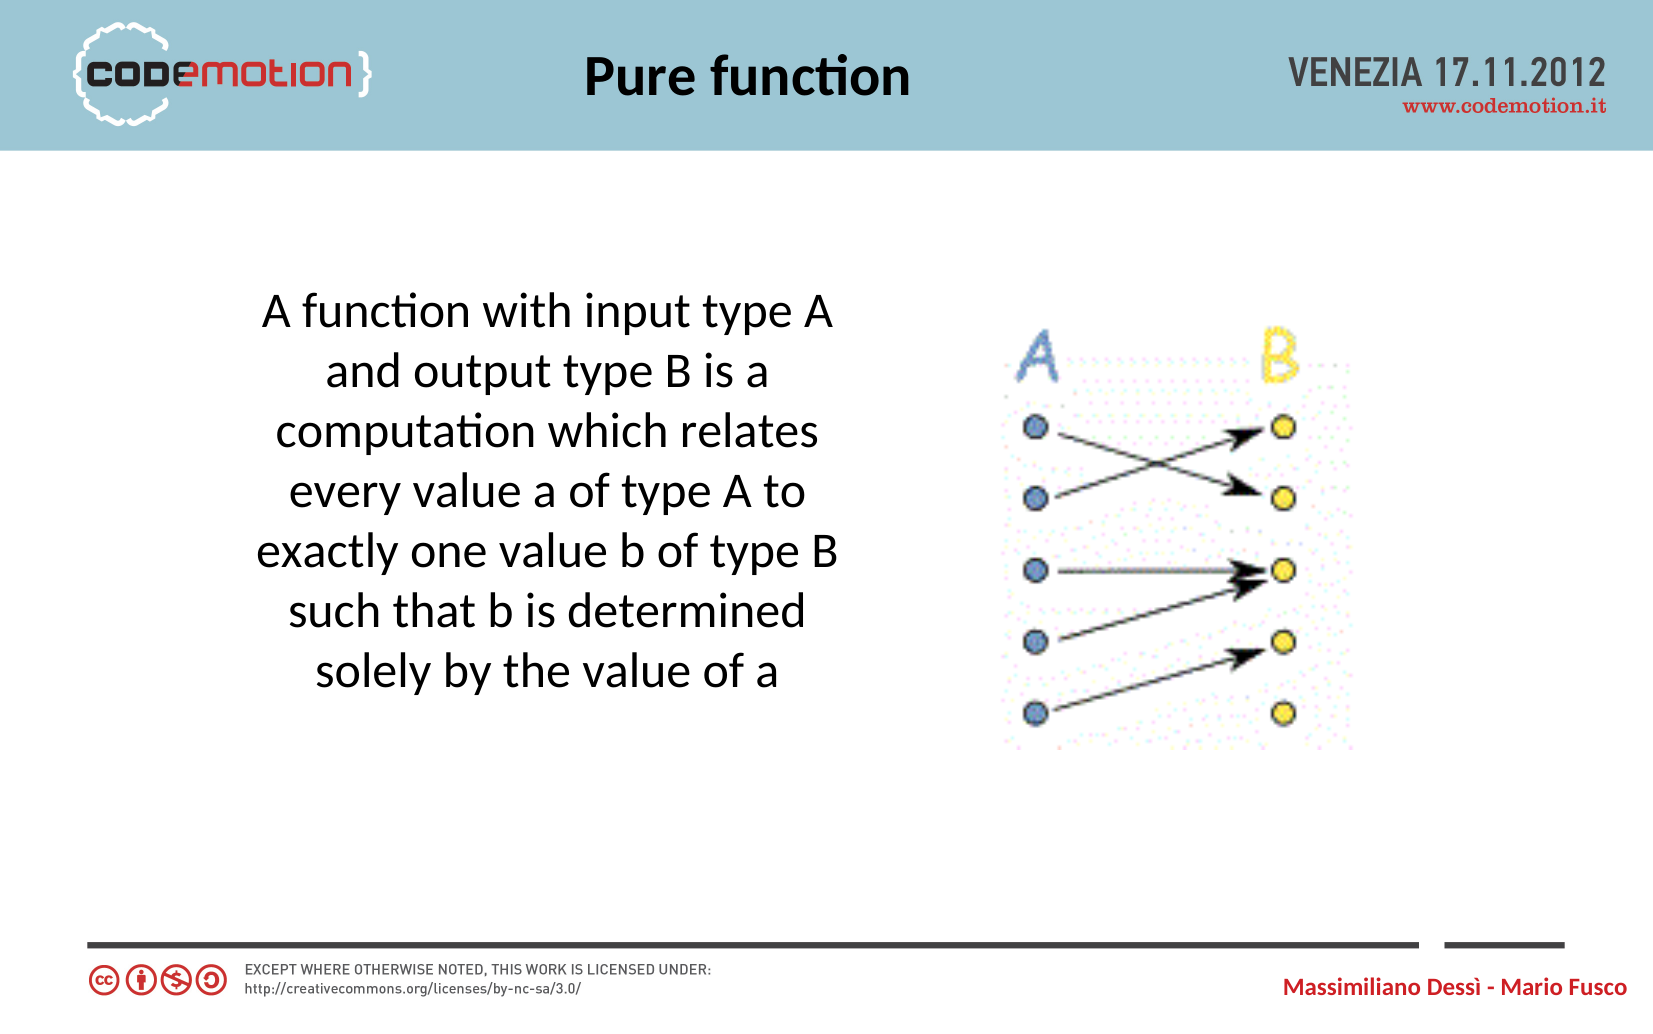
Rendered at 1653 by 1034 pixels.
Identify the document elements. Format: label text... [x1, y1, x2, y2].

text_box A function with input type A and output type B is a computation which relates every value a of type A to exactly one value b of type B such that b is determined solely by the value of a [225, 270, 871, 825]
text_box Pure function [570, 30, 1111, 145]
picture [0, 0, 1653, 1034]
